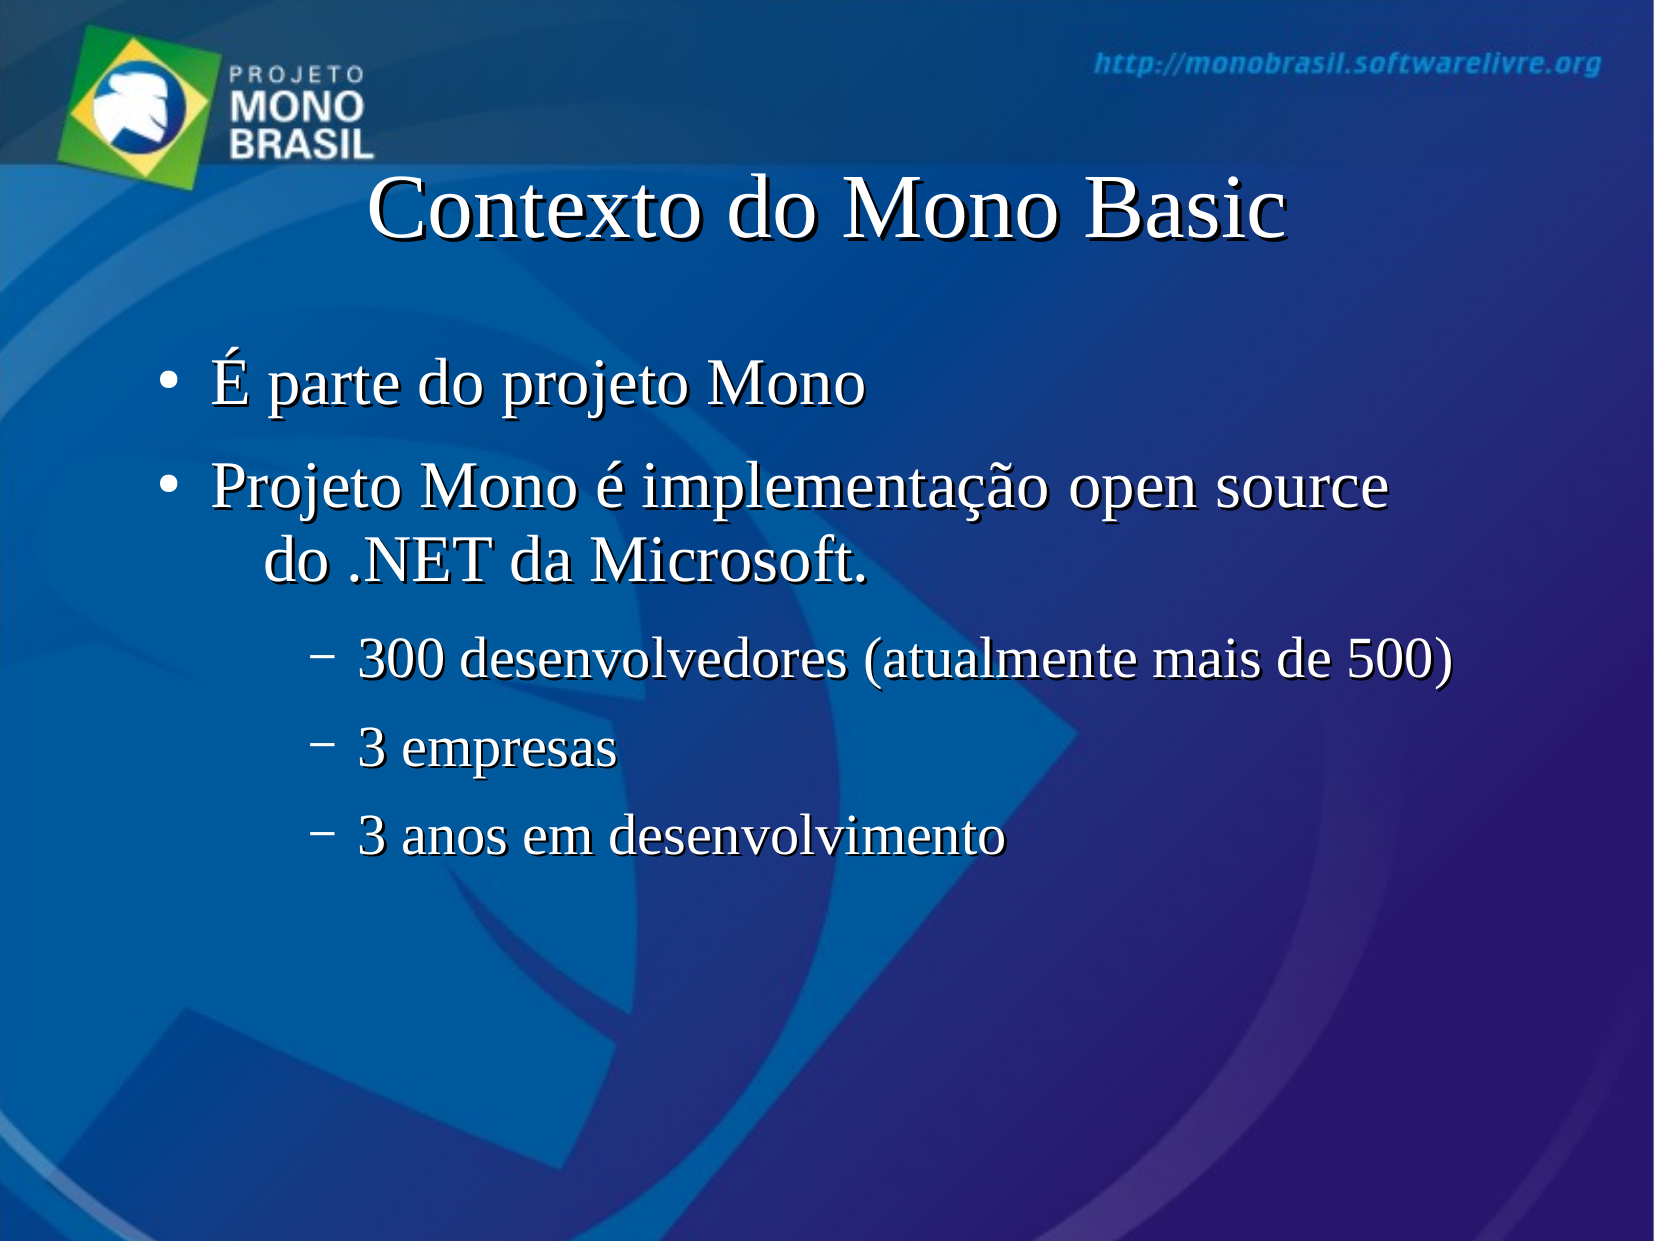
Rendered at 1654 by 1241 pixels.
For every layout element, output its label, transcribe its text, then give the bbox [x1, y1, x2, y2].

list É parte do projeto Mono Projeto Mono é implementação open source do .NET da Microsoft. 300 desenvolvedores (atualmente mais de 500) 3 empresas 3 anos em desenvolvimento [121, 344, 1534, 1127]
title Contexto do Mono Basic [121, 102, 1534, 311]
picture [0, 0, 1654, 1241]
